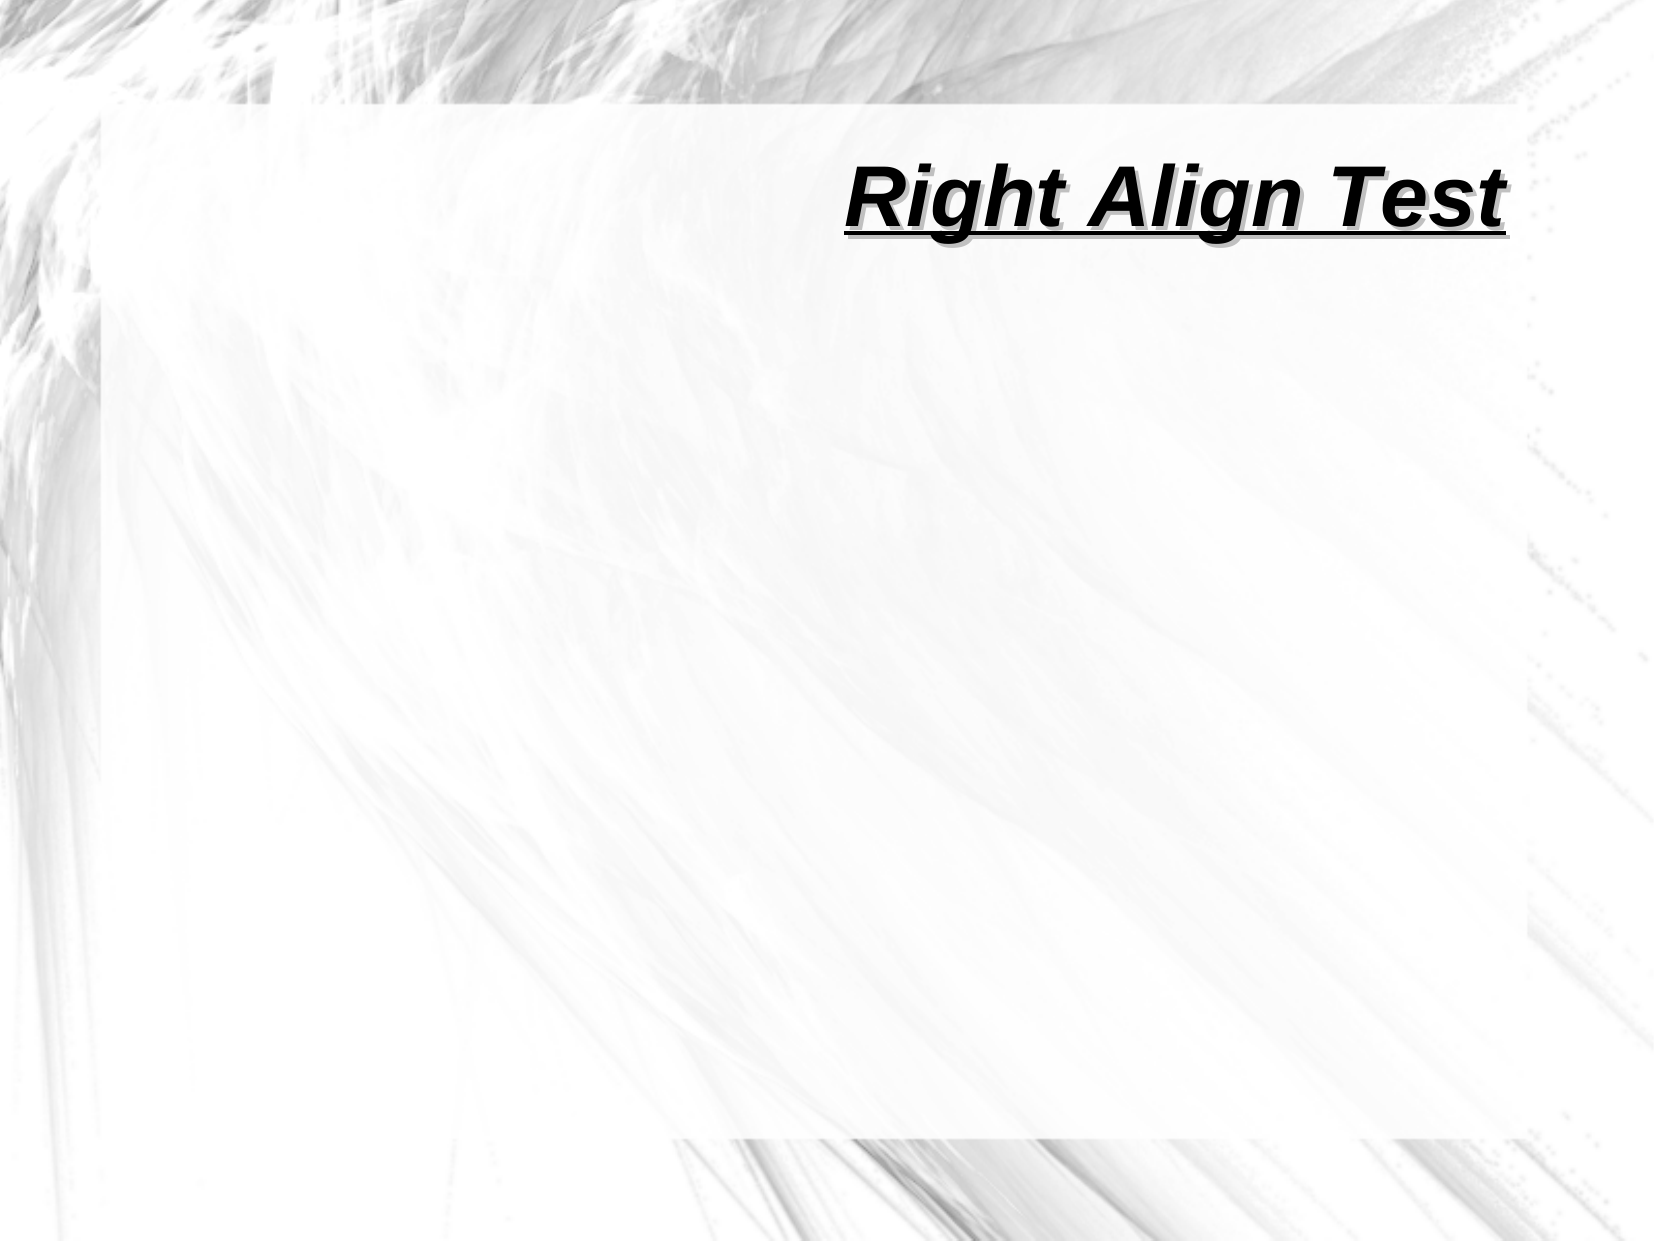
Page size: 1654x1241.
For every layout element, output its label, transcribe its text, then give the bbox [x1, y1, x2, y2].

picture [0, 0, 1654, 1241]
title Right Align Test [118, 112, 1506, 281]
